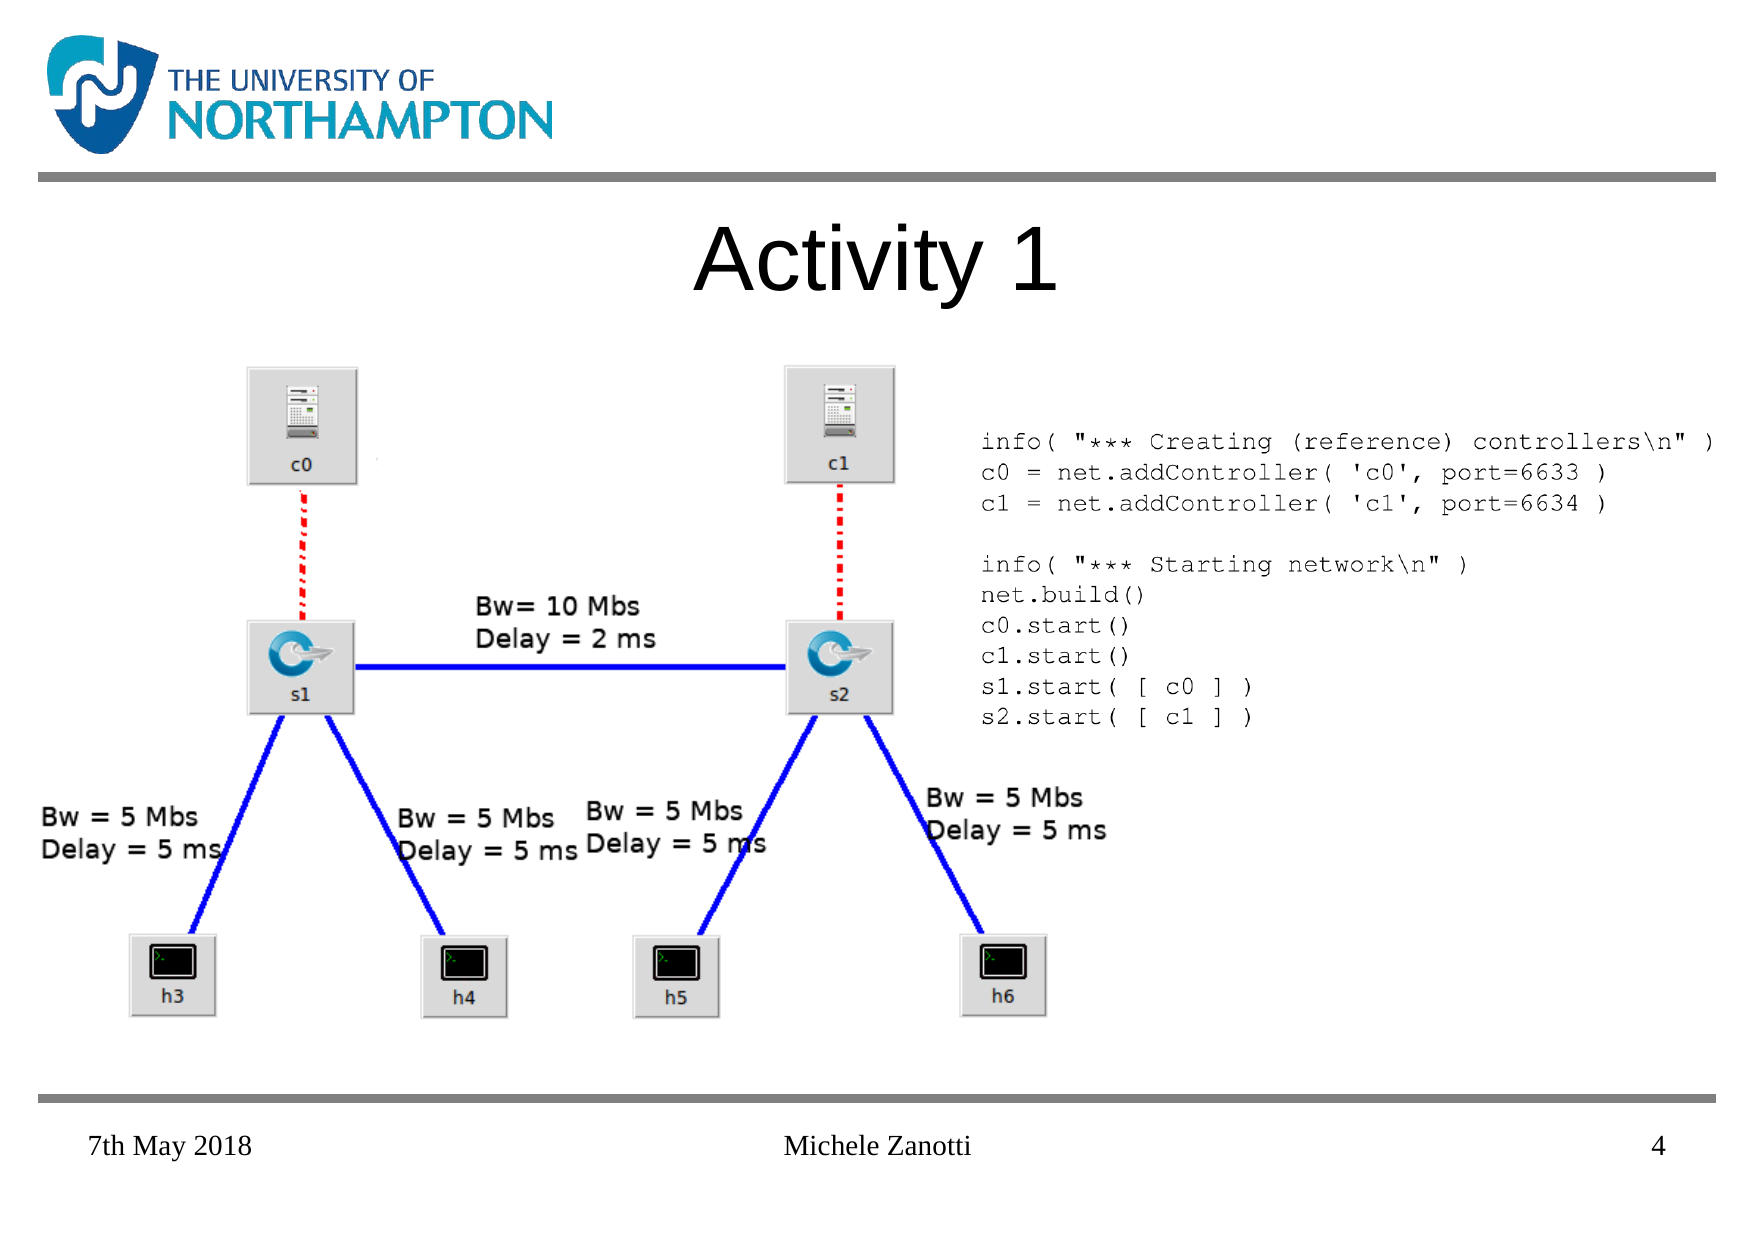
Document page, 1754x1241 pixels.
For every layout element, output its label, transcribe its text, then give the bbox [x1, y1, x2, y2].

title Activity 1 [88, 200, 1668, 316]
picture [47, 35, 79, 69]
picture [23, 330, 1713, 1031]
picture [47, 35, 552, 154]
